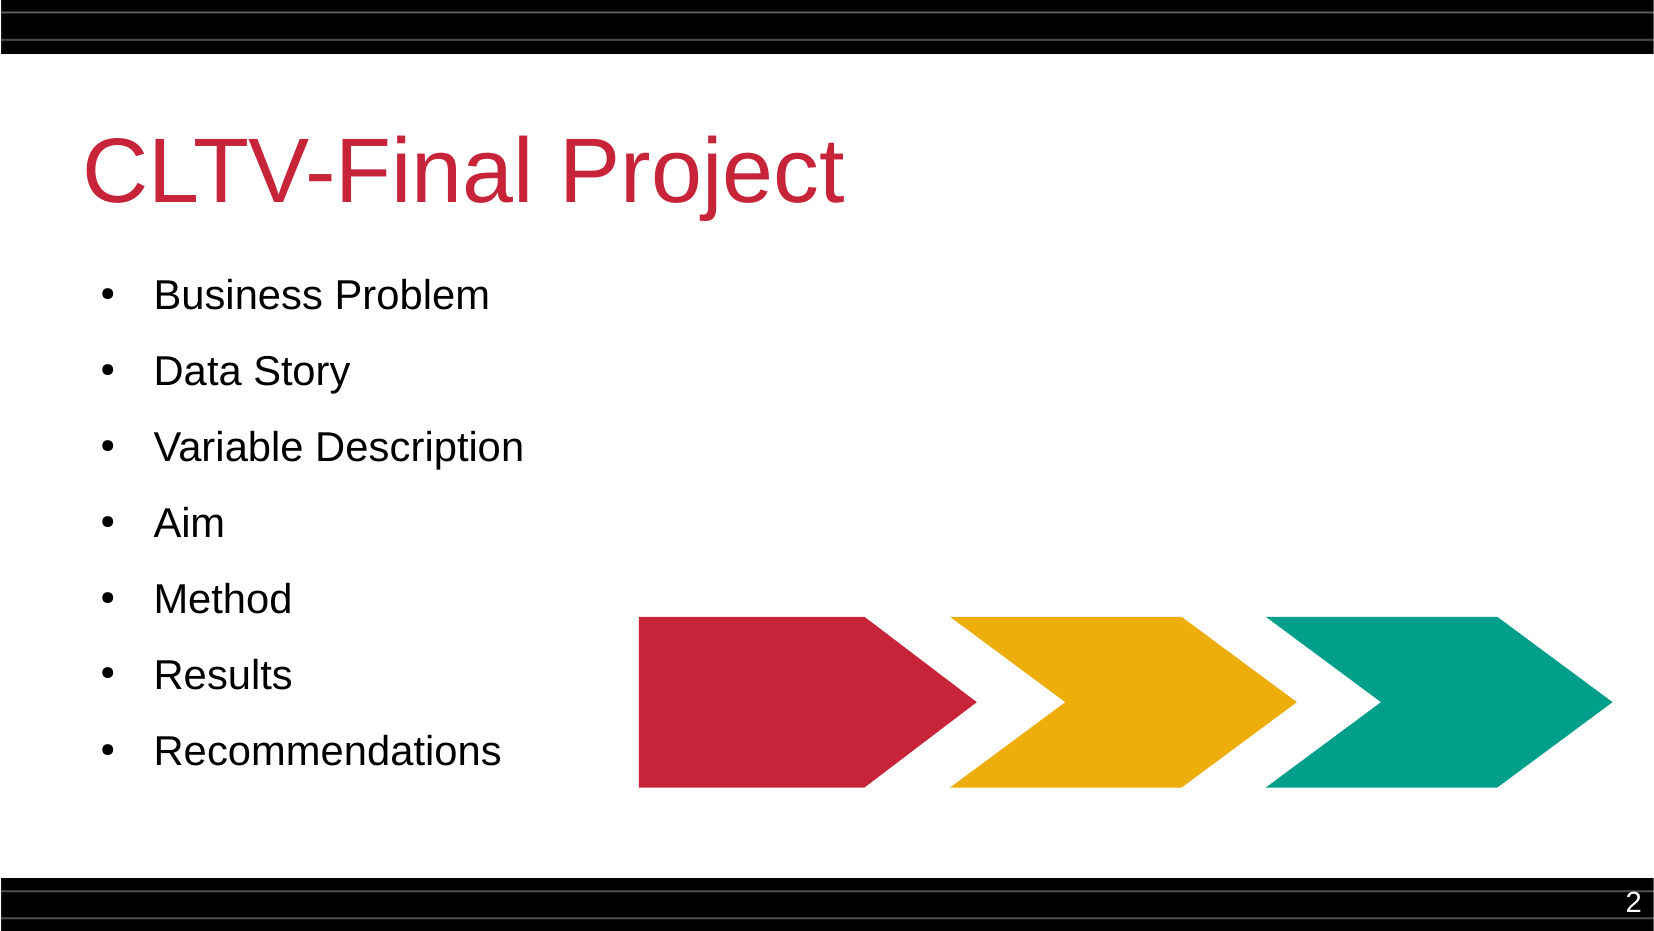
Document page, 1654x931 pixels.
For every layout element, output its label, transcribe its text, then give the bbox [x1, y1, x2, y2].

picture [1, 878, 1654, 931]
text_box [950, 616, 1297, 788]
title CLTV-Final Project [82, 92, 1571, 249]
list Business Problem Data Story Variable Description Aim Method Results Recommendations [82, 271, 1571, 851]
picture [1, 0, 1654, 54]
text_box [638, 616, 977, 788]
